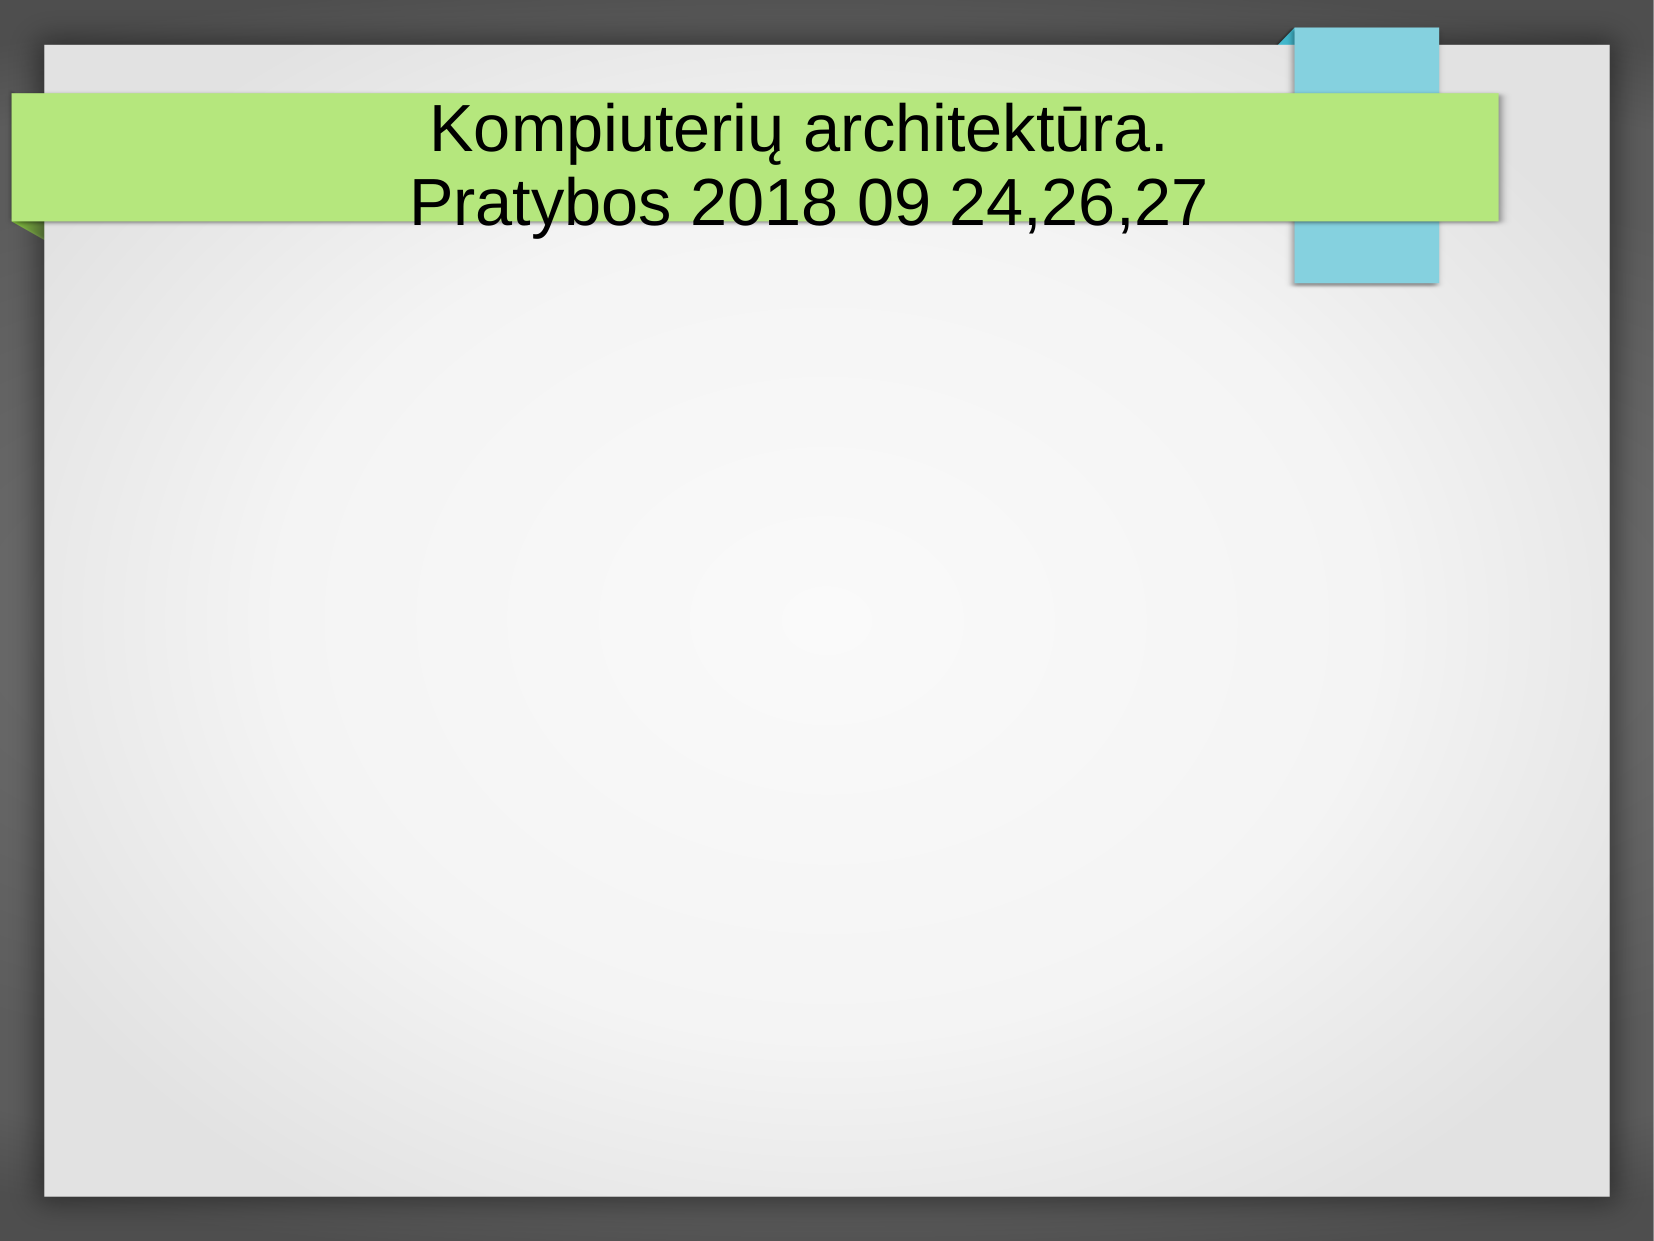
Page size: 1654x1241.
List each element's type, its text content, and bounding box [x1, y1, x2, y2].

picture [0, 0, 1654, 1241]
subtitle Kompiuterių architektūra. Pratybos 2018 09 24,26,27 [82, 94, 1536, 237]
